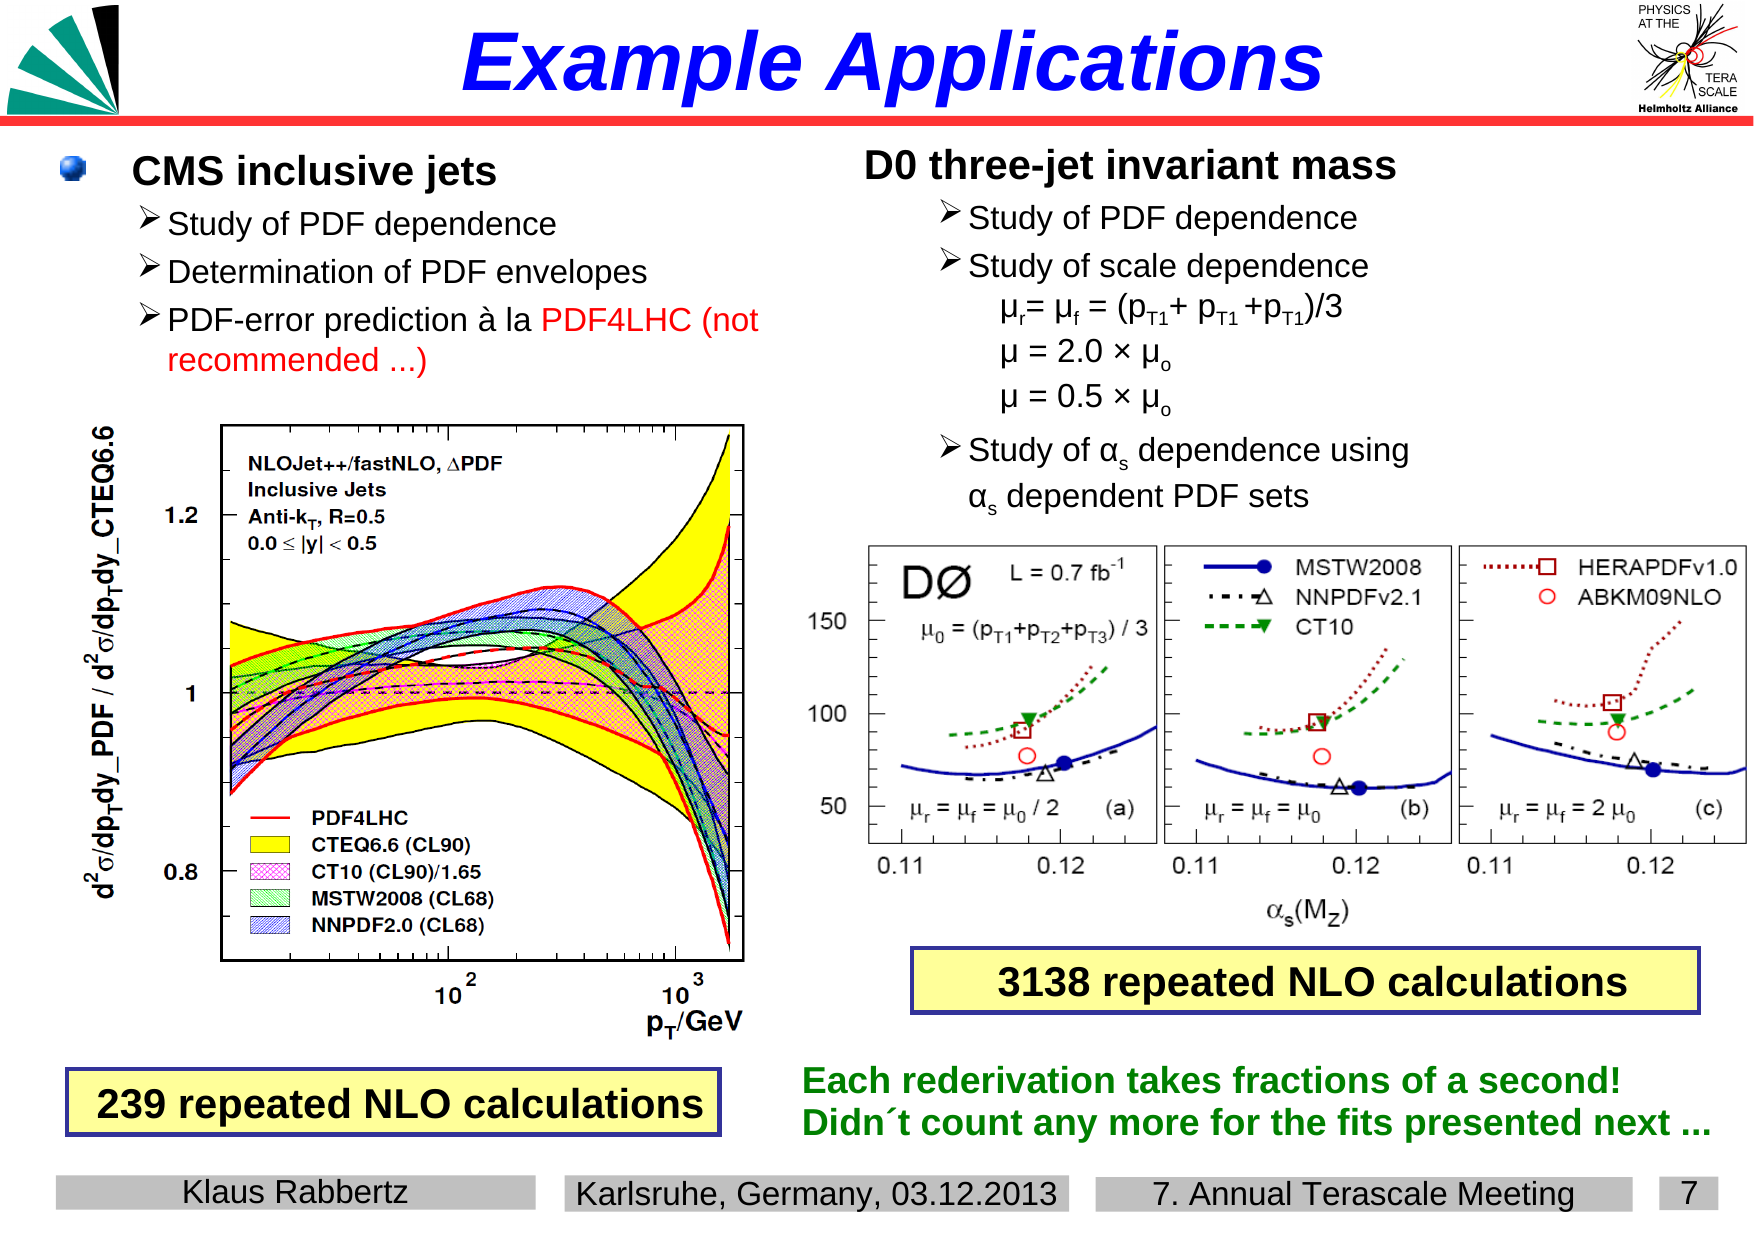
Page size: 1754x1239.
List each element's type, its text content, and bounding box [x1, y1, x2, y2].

text_box Each rederivation takes fractions of a second! Didn´t count any more for the fits presented next ... [790, 1053, 1725, 1150]
text_box 239 repeated NLO calculations [67, 1069, 720, 1135]
text_box 3138 repeated NLO calculations [912, 948, 1700, 1013]
picture [79, 954, 750, 1042]
picture [1631, 1, 1745, 115]
picture [807, 521, 1754, 946]
title Example Applications [123, 0, 1606, 115]
list CMS inclusive jets Study of PDF dependence Determination of PDF envelopes PDF-error prediction à la PDF4LHC (not recommended ...) [34, 135, 878, 954]
picture [7, 5, 119, 116]
text_box D0 three-jet invariant mass Study of PDF dependence Study of scale dependence μr= μf = (pT1+ pT1 +pT1)/3 μ = 2.0 × μo μ = 0.5 × μo Study of αs dependence using αs dependent PDF sets [835, 129, 1719, 521]
